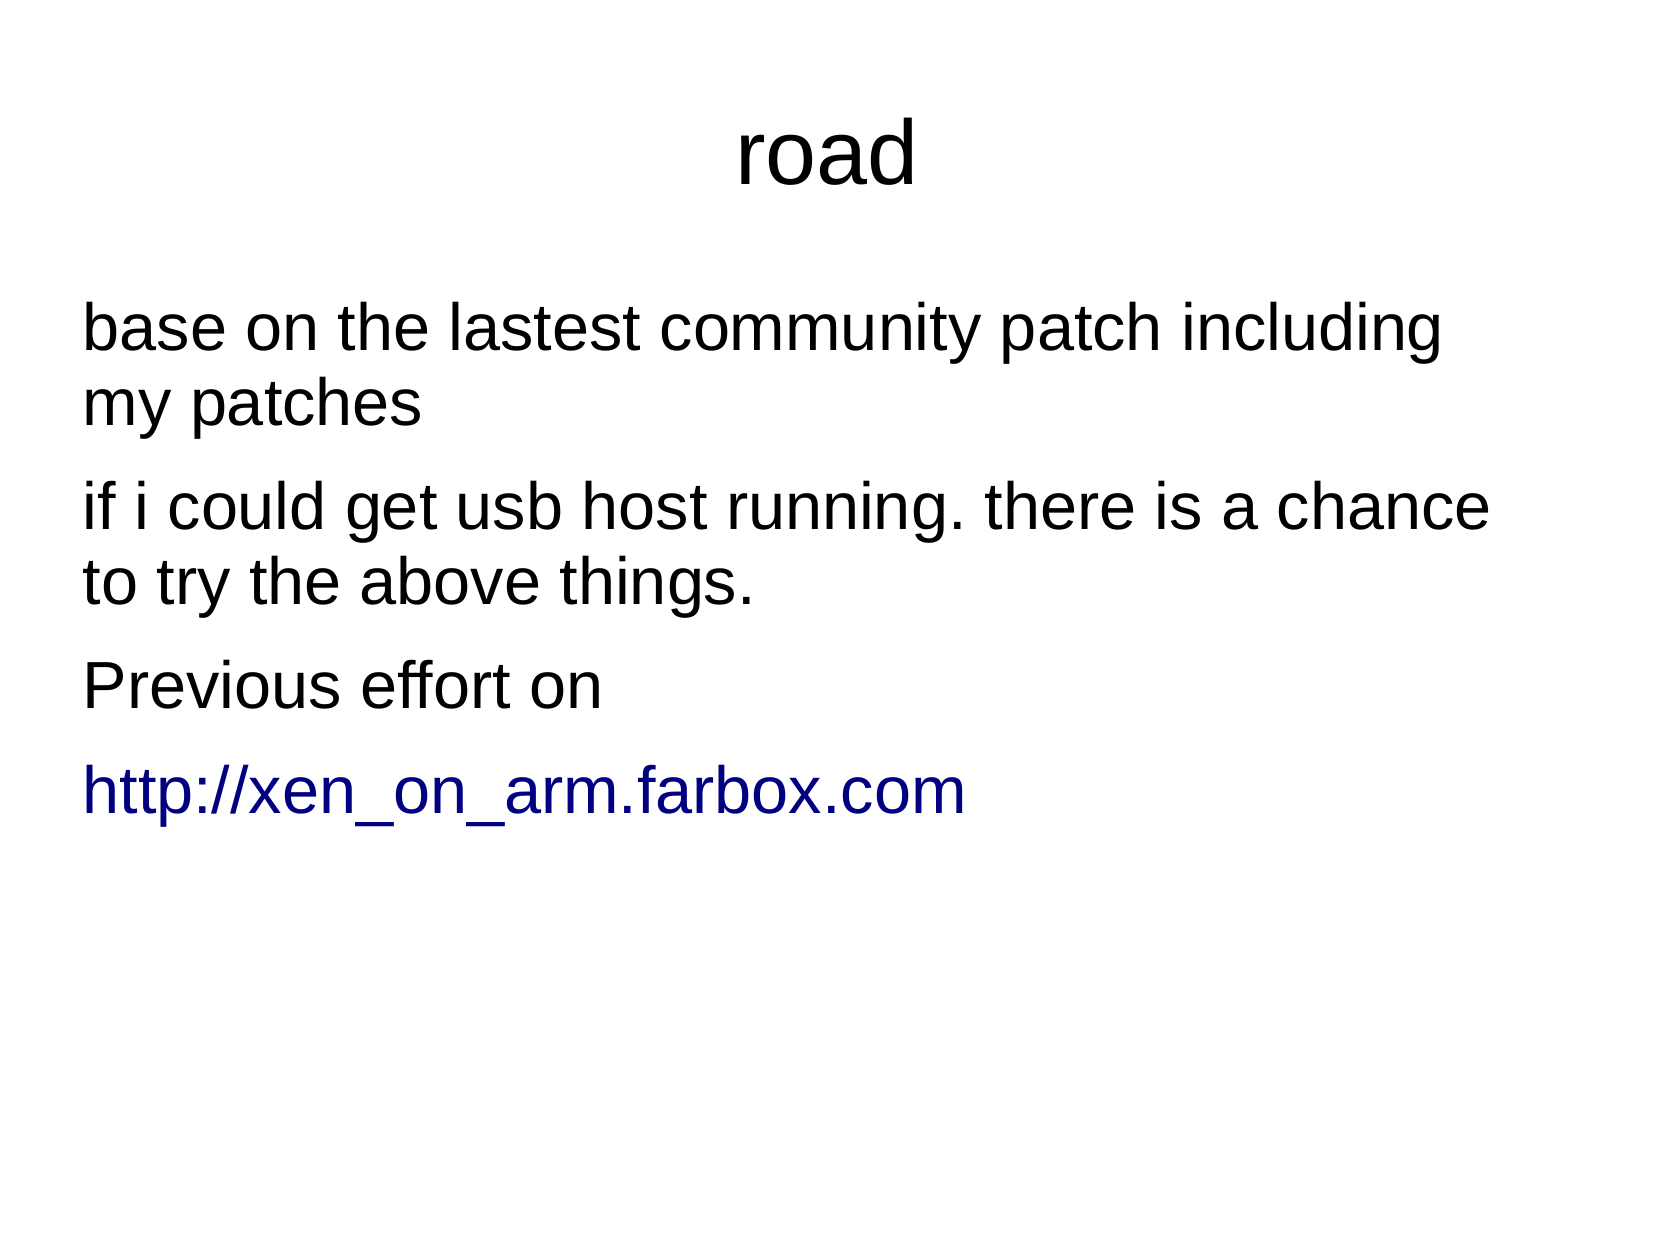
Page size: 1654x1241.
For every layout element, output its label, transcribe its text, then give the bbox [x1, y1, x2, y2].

list base on the lastest community patch including my patches if i could get usb host running. there is a chance to try the above things. Previous effort on http://xen_on_arm.farbox.com [82, 290, 1538, 1010]
title road [82, 49, 1571, 257]
